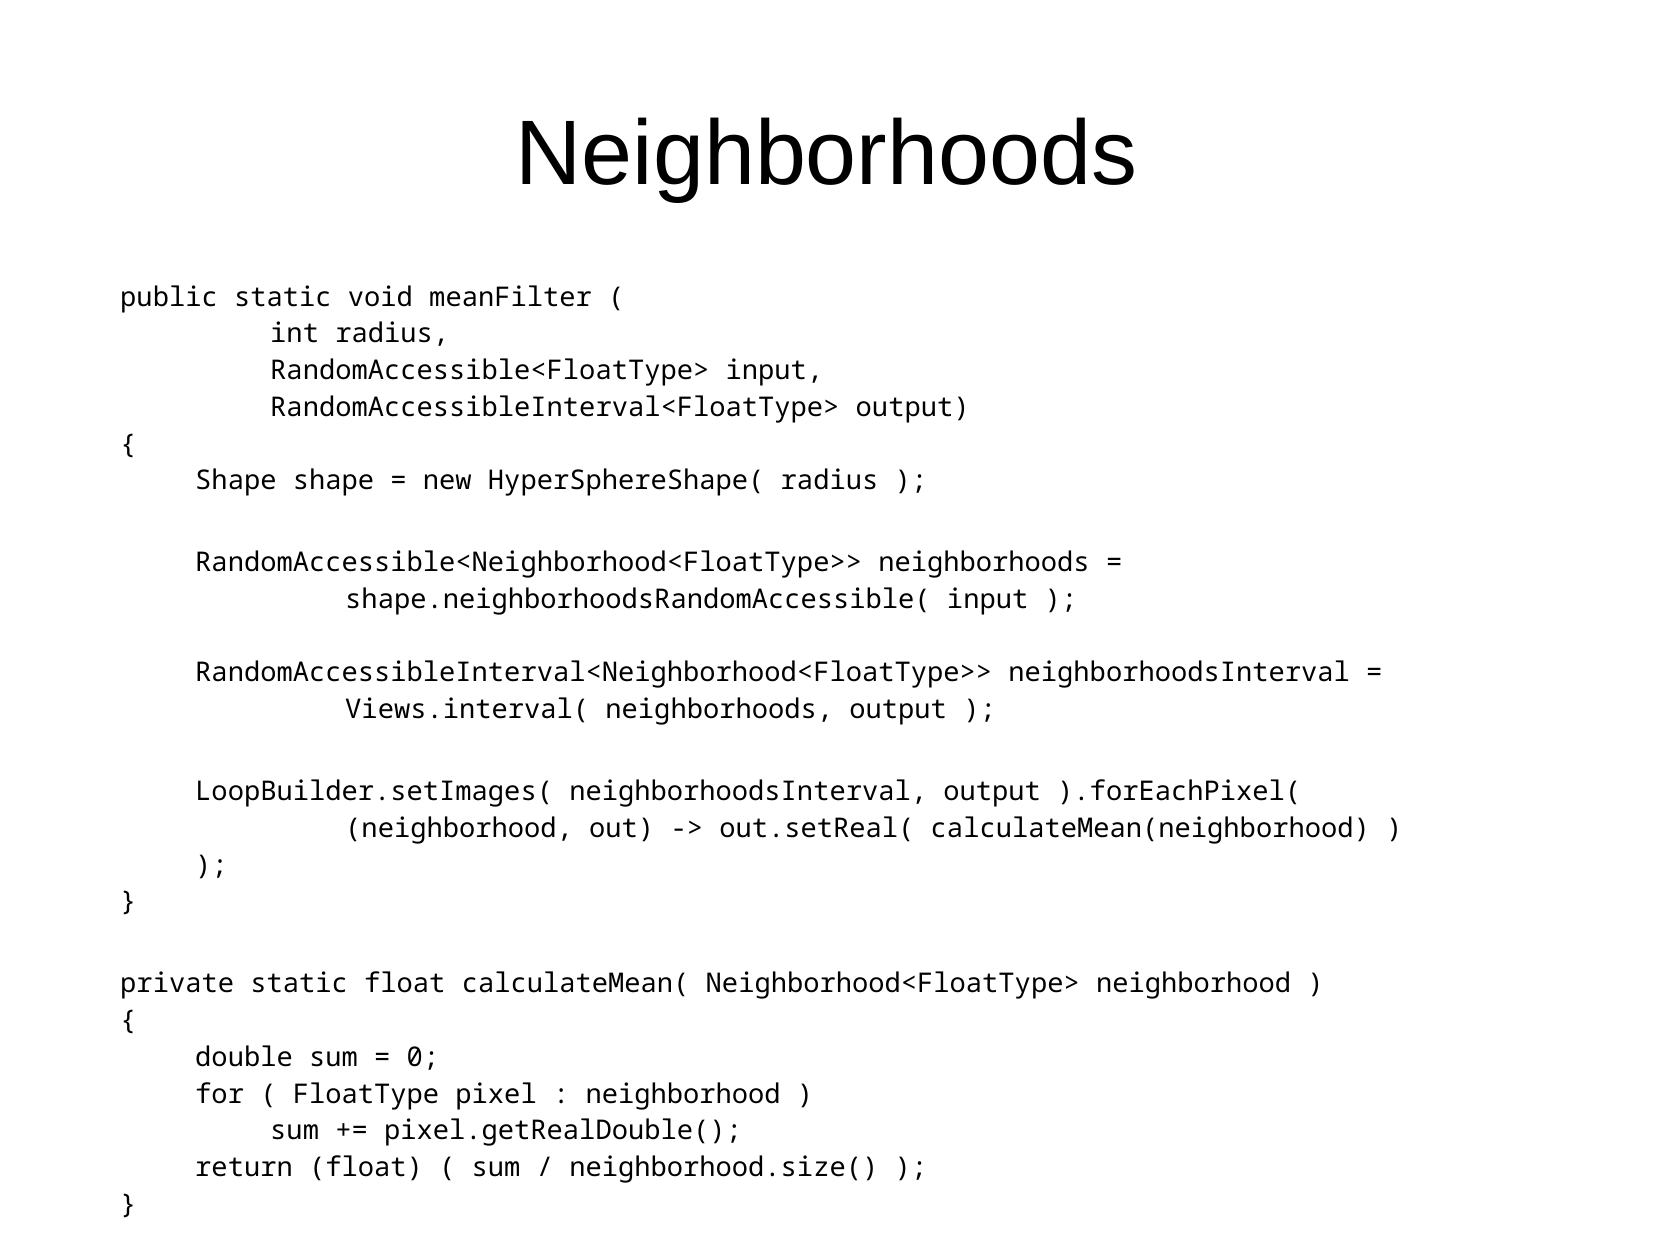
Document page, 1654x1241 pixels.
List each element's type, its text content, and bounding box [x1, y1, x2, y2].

text_box public static void meanFilter ( int radius, RandomAccessible<FloatType> input, RandomAccessibleInterval<FloatType> output) { Shape shape = new HyperSphereShape( radius ); RandomAccessible<Neighborhood<FloatType>> neighborhoods = shape.neighborhoodsRandomAccessible( input ); RandomAccessibleInterval<Neighborhood<FloatType>> neighborhoodsInterval = Views.interval( neighborhoods, output ); LoopBuilder.setImages( neighborhoodsInterval, output ).forEachPixel( (neighborhood, out) -> out.setReal( calculateMean(neighborhood) ) ); } private static float calculateMean( Neighborhood<FloatType> neighborhood ) { double sum = 0; for ( FloatType pixel : neighborhood ) sum += pixel.getRealDouble(); return (float) ( sum / neighborhood.size() ); } [105, 270, 1546, 1127]
title Neighborhoods [82, 49, 1571, 257]
